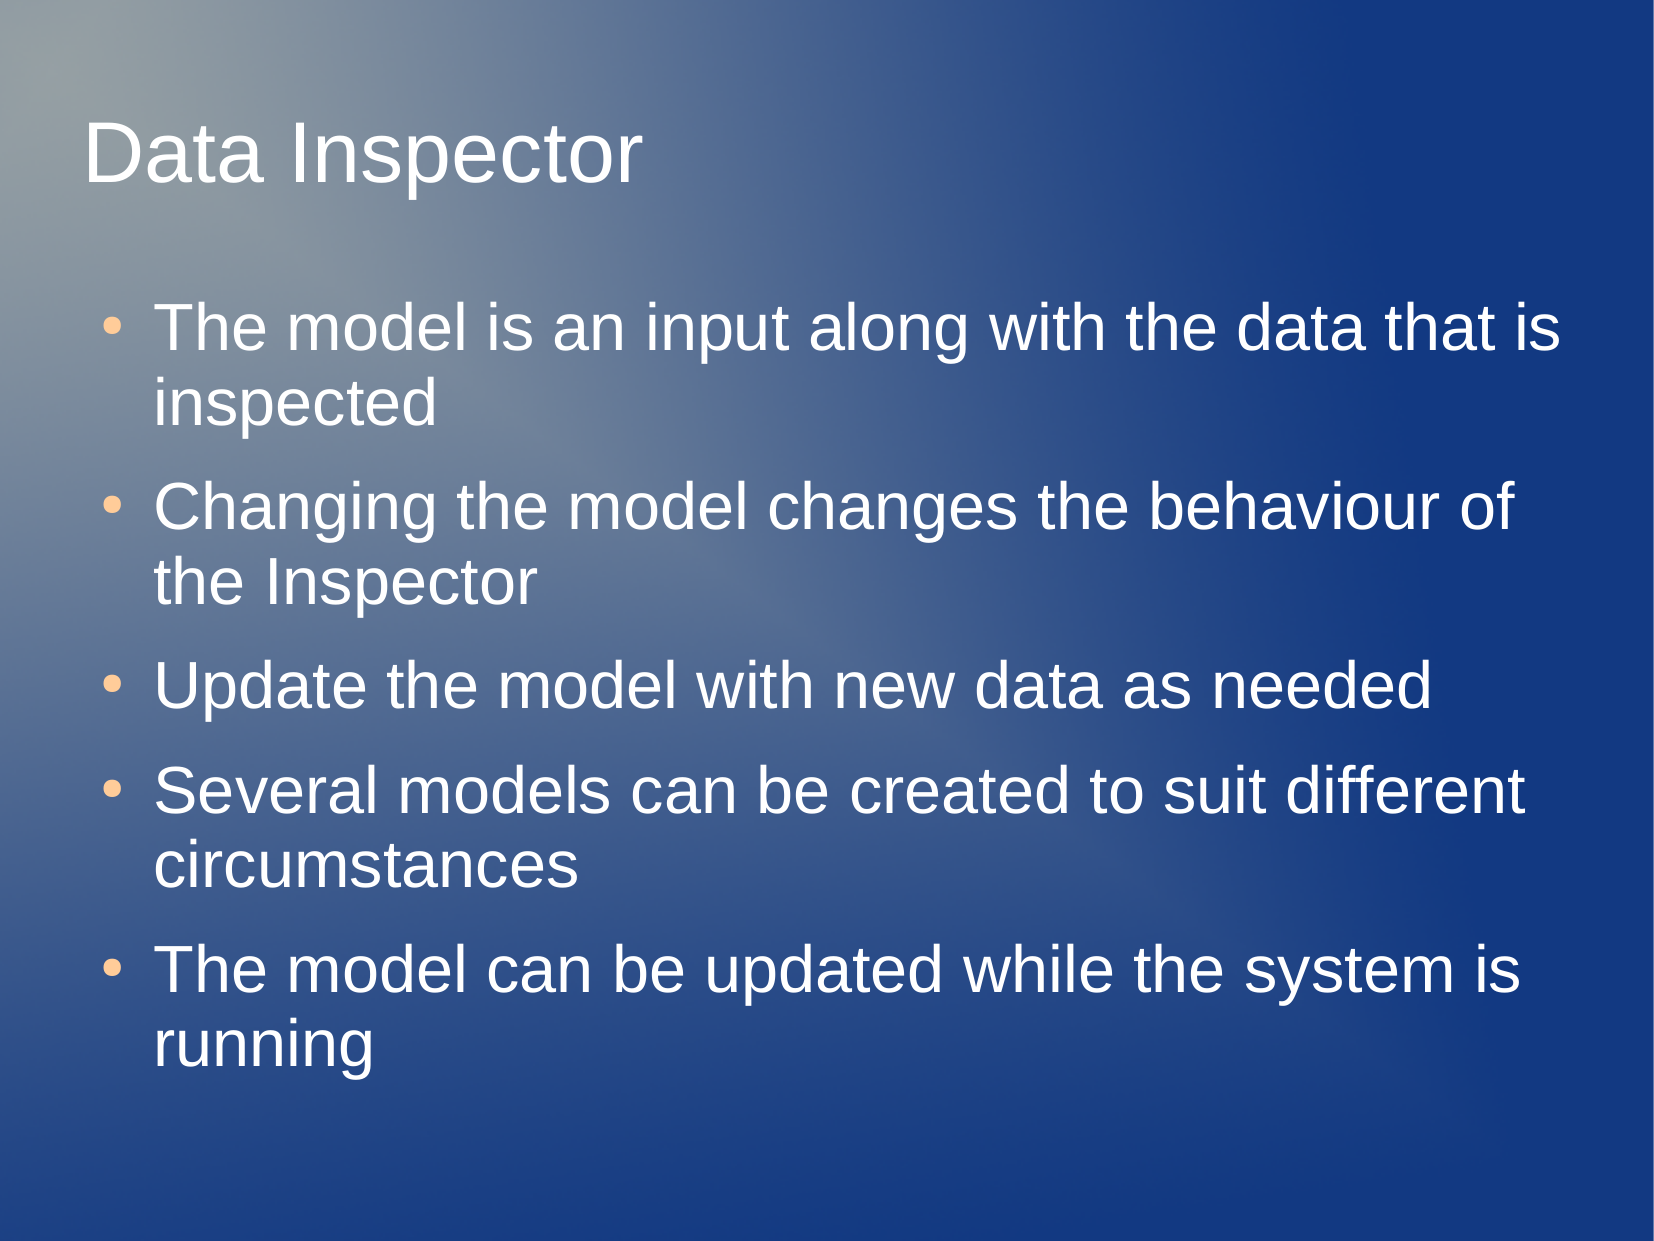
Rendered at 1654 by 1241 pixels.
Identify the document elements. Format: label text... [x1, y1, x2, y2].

picture [0, 0, 1654, 1241]
list The model is an input along with the data that is inspected Changing the model changes the behaviour of the Inspector Update the model with new data as needed Several models can be created to suit different circumstances The model can be updated while the system is running [82, 290, 1571, 1186]
title Data Inspector [82, 49, 1571, 257]
